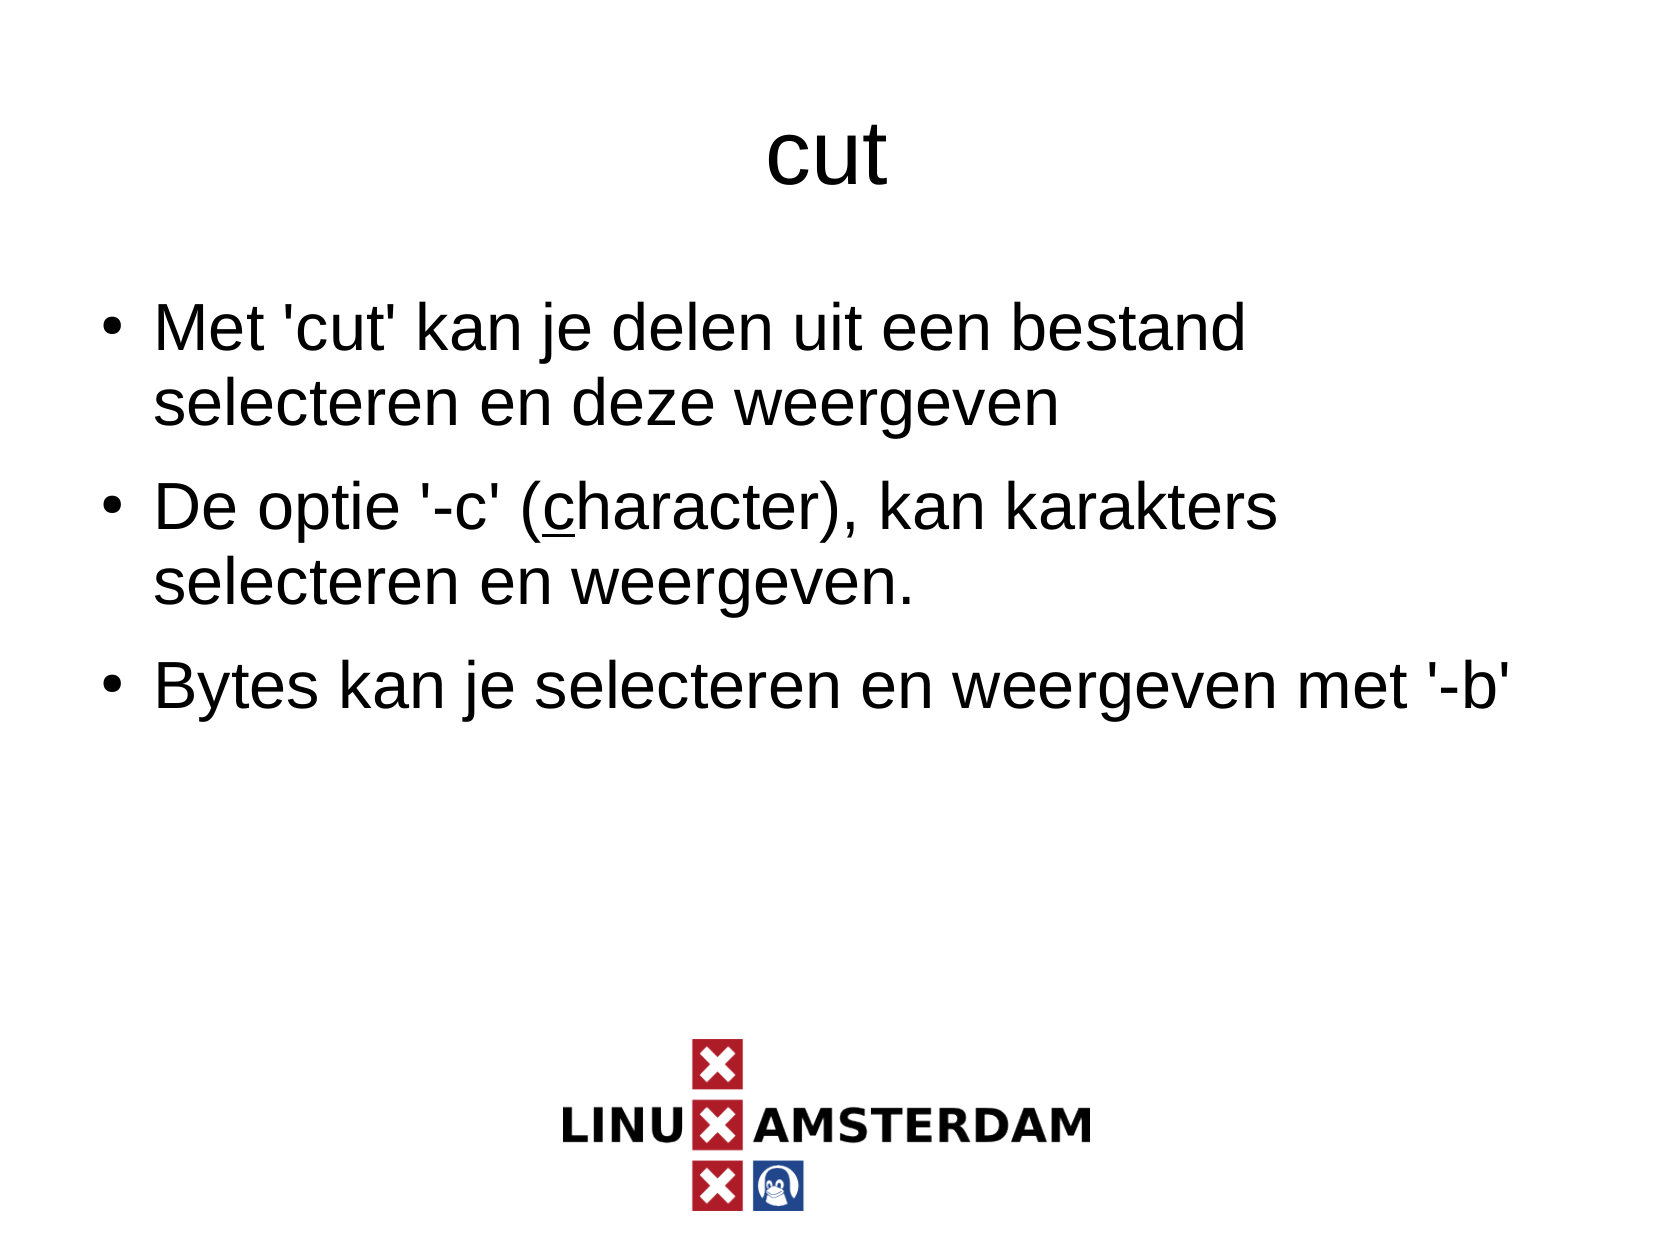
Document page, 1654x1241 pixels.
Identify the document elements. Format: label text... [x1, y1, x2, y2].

title cut [82, 49, 1571, 257]
list Met 'cut' kan je delen uit een bestand selecteren en deze weergeven De optie '-c' (character), kan karakters selecteren en weergeven. Bytes kan je selecteren en weergeven met '-b' [82, 290, 1571, 1010]
picture [563, 1039, 1090, 1211]
